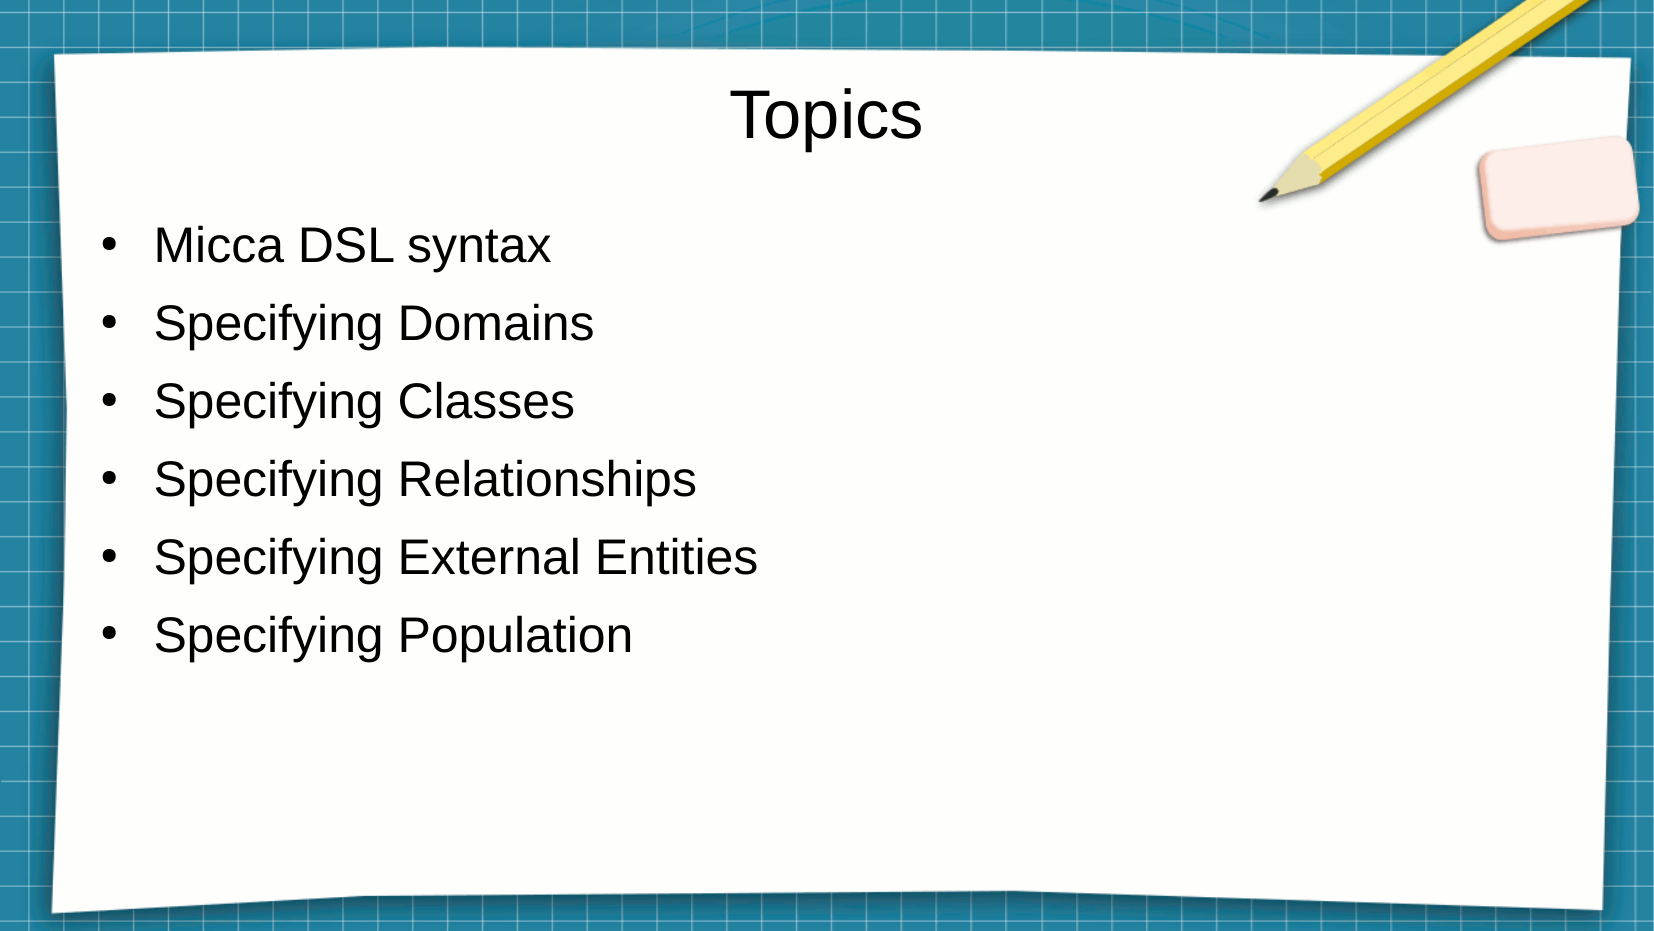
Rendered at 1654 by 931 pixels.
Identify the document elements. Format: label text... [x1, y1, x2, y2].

list Micca DSL syntax Specifying Domains Specifying Classes Specifying Relationships Specifying External Entities Specifying Population [82, 217, 1571, 758]
title Topics [82, 37, 1571, 193]
picture [0, 0, 1654, 931]
